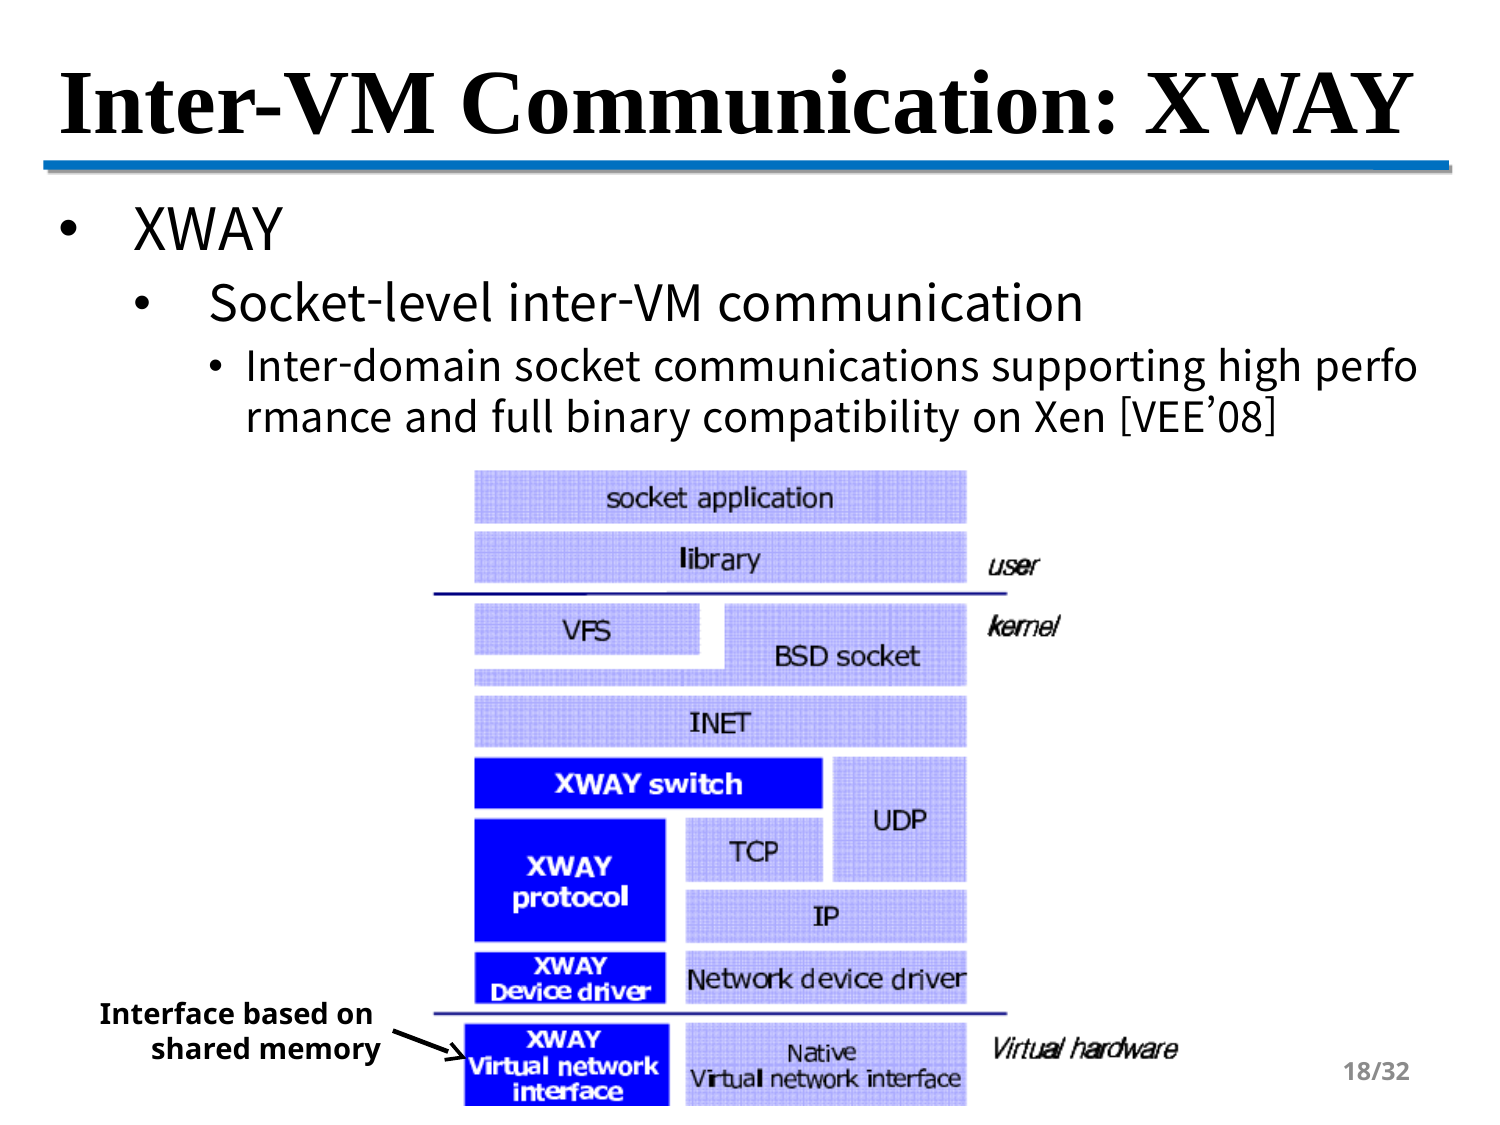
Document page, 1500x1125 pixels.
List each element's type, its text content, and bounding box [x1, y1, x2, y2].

list XWAY Socket-level inter-VM communication Inter-domain socket communications supporting high performance and full binary compatibility on Xen [VEE’08] [43, 184, 1449, 1012]
text_box Interface based on shared memory [85, 987, 397, 1073]
title Inter-VM Communication: XWAY [43, 21, 1449, 173]
slide_number <number>/32 [1074, 1042, 1425, 1103]
picture [431, 455, 1183, 1106]
